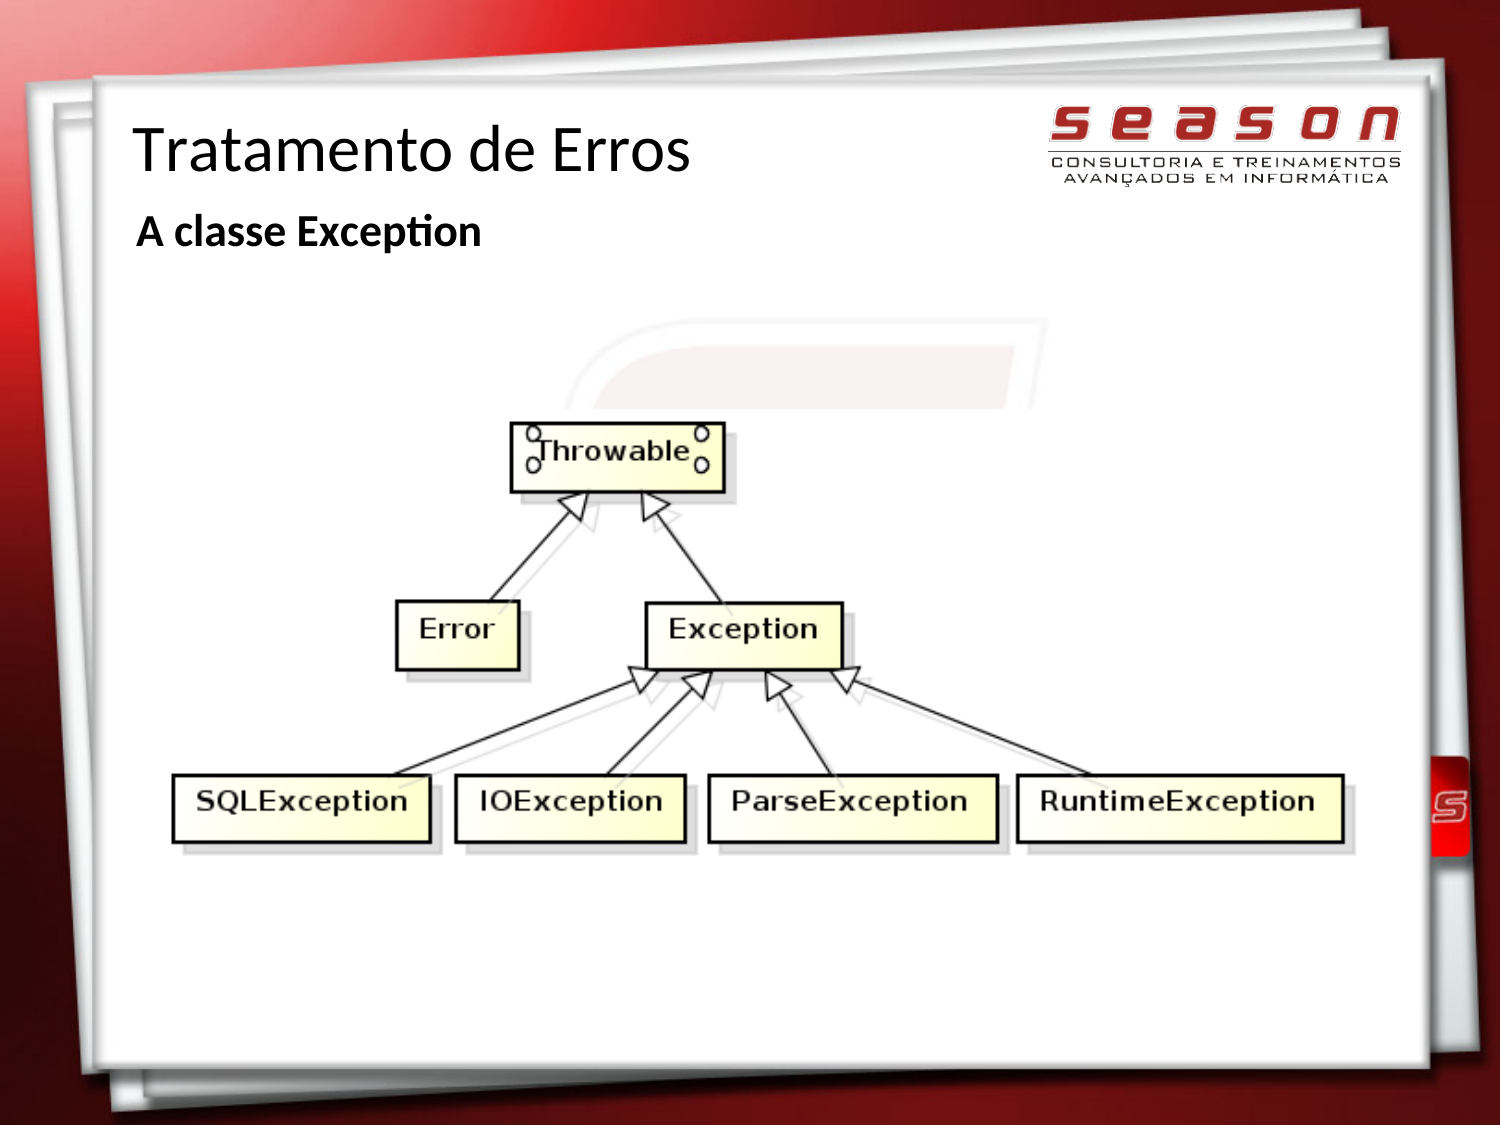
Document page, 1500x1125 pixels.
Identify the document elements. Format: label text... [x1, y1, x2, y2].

text_box A classe Exception [119, 200, 1240, 256]
title Tratamento de Erros [118, 33, 1394, 257]
picture [0, 0, 1500, 1125]
